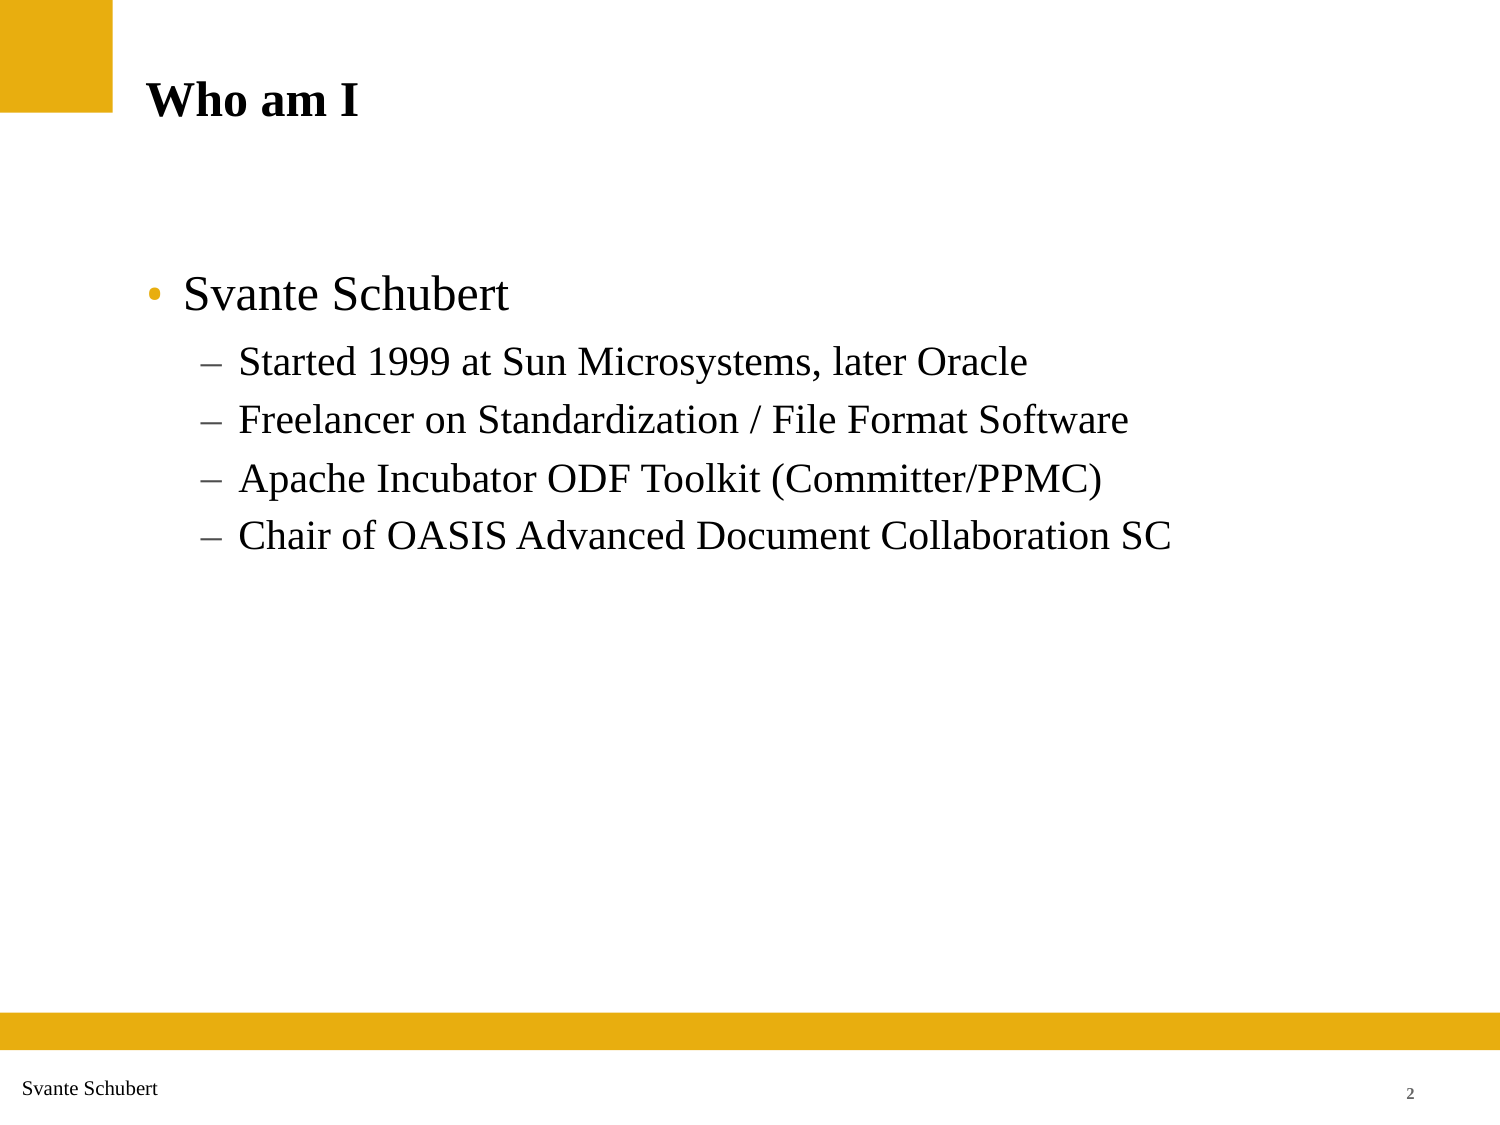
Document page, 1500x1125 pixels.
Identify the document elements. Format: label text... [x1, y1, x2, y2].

list Svante Schubert Started 1999 at Sun Microsystems, later Oracle Freelancer on Standardization / File Format Software Apache Incubator ODF Toolkit (Committer/PPMC) Chair of OASIS Advanced Document Collaboration SC [145, 265, 1423, 1009]
title Who am I [145, 67, 1388, 219]
